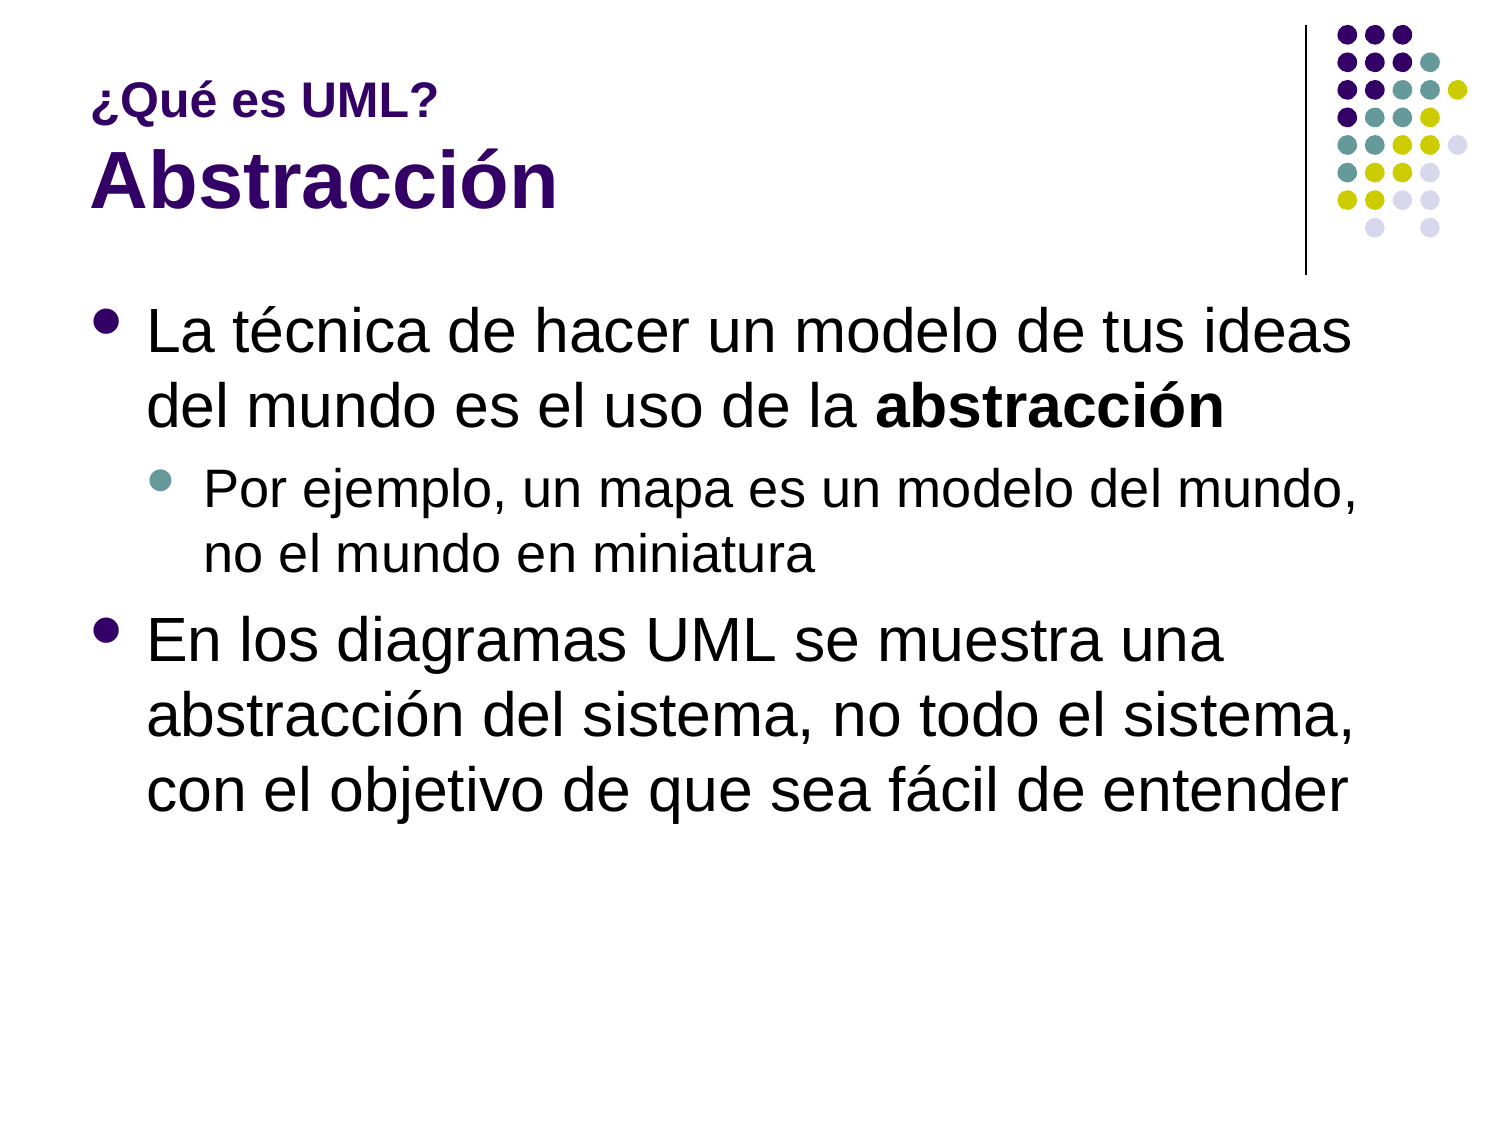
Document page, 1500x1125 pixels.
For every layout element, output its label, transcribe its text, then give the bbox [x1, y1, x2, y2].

title ¿Qué es UML? Abstracción [74, 20, 1313, 233]
list La técnica de hacer un modelo de tus ideas del mundo es el uso de la abstracción Por ejemplo, un mapa es un modelo del mundo, no el mundo en miniatura En los diagramas UML se muestra una abstracción del sistema, no todo el sistema, con el objetivo de que sea fácil de entender [75, 282, 1426, 1006]
